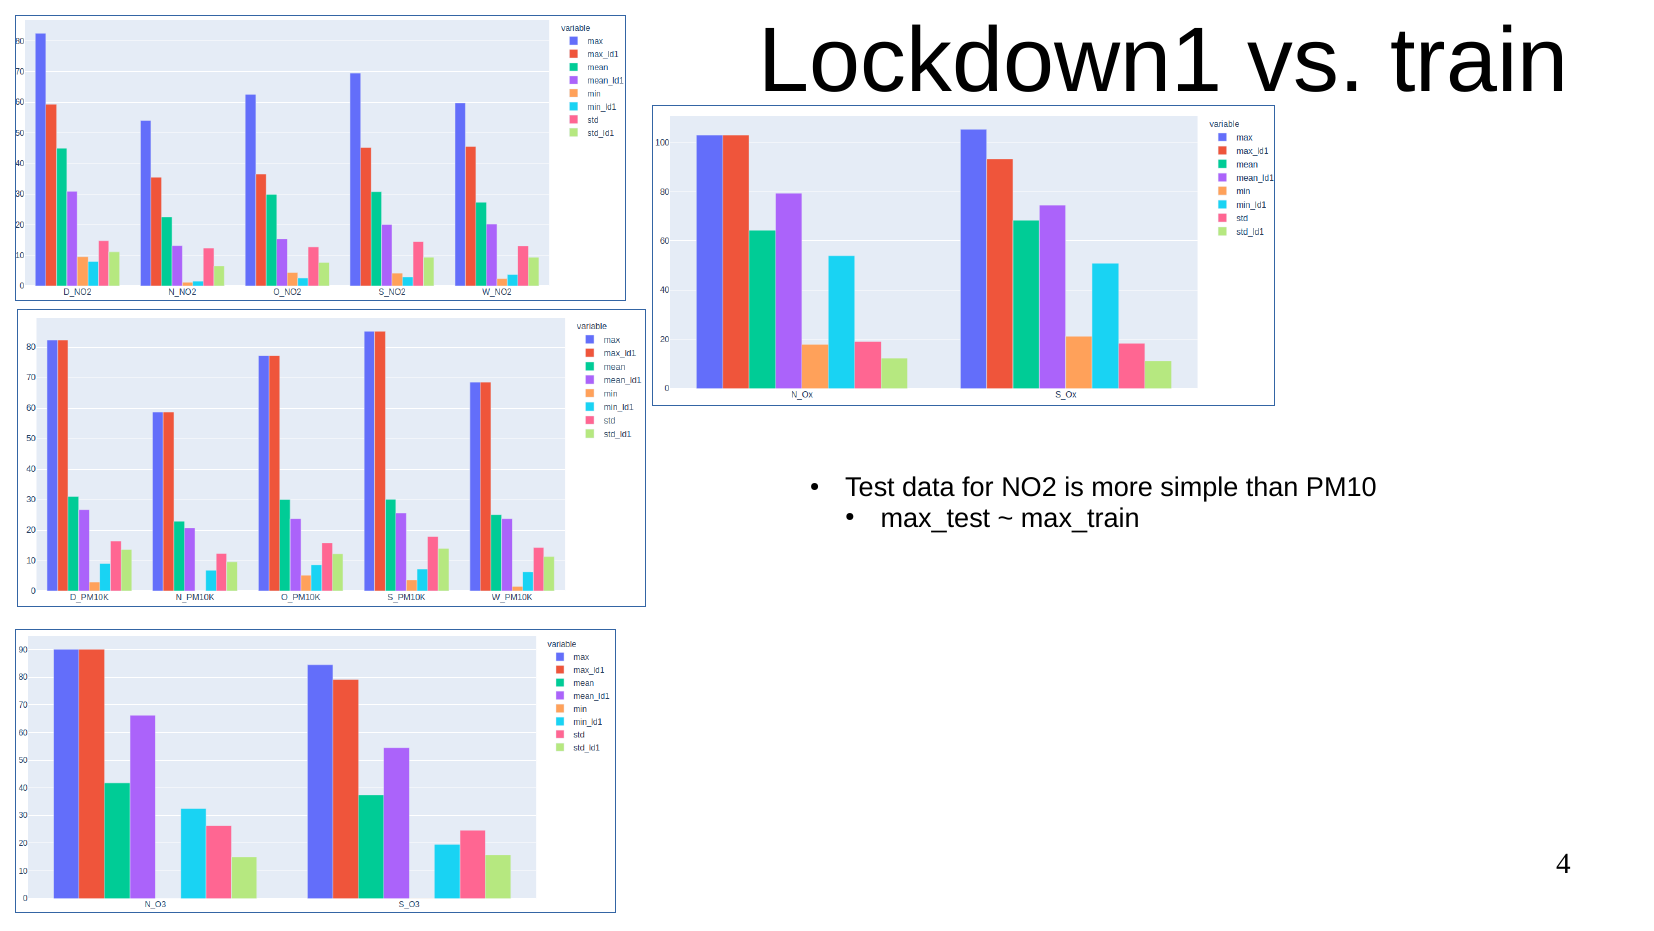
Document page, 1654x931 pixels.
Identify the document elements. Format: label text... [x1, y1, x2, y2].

text_box Test data for NO2 is more simple than PM10 max_test ~ max_train [795, 465, 1441, 601]
picture [652, 104, 1275, 406]
picture [17, 309, 646, 607]
picture [15, 629, 616, 913]
picture [15, 14, 626, 301]
title Lockdown1 vs. train [716, 7, 1613, 111]
